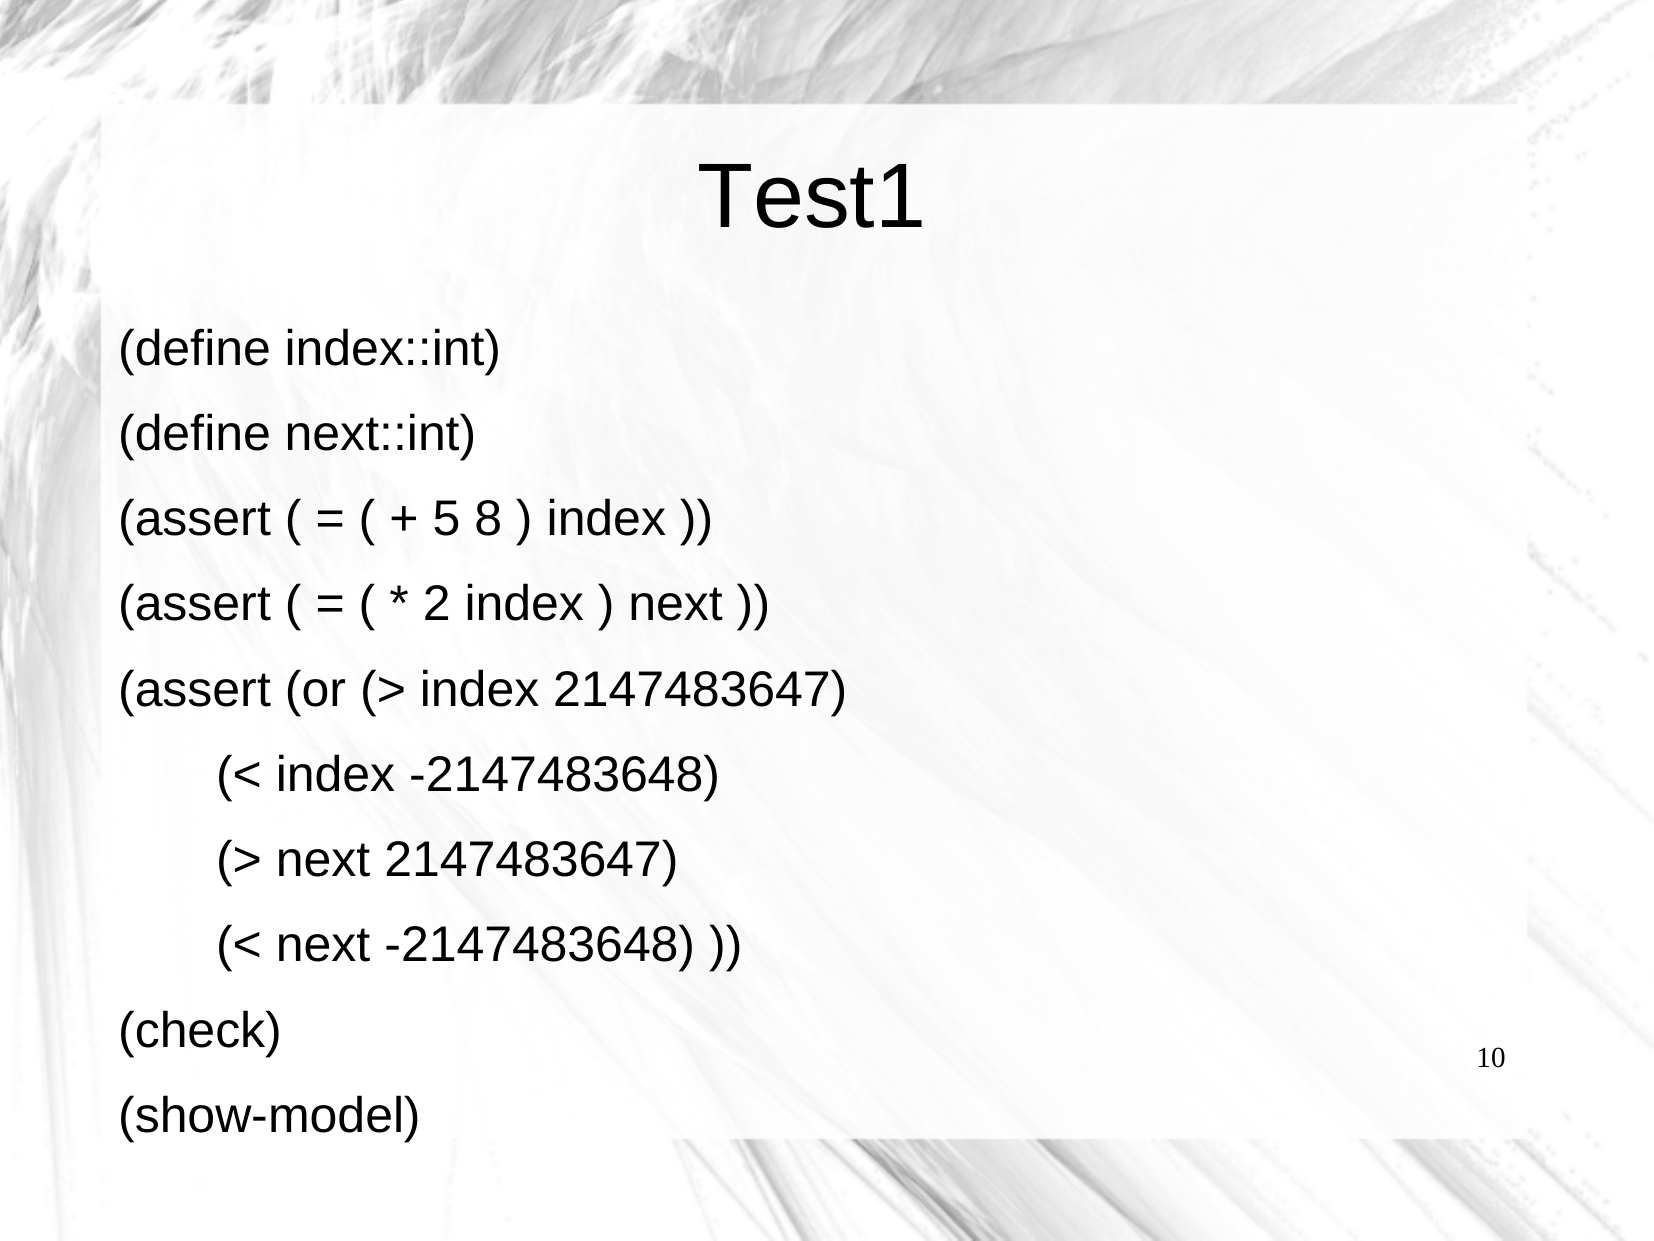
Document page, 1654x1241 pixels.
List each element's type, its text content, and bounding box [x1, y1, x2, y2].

title Test1 [118, 112, 1506, 281]
list (define index::int) (define next::int) (assert ( = ( + 5 8 ) index )) (assert ( = ( * 2 index ) next )) (assert (or (> index 2147483647) (< index -2147483648) (> next 2147483647) (< next -2147483648) )) (check) (show-model) [118, 319, 1571, 1144]
picture [0, 0, 1654, 1241]
